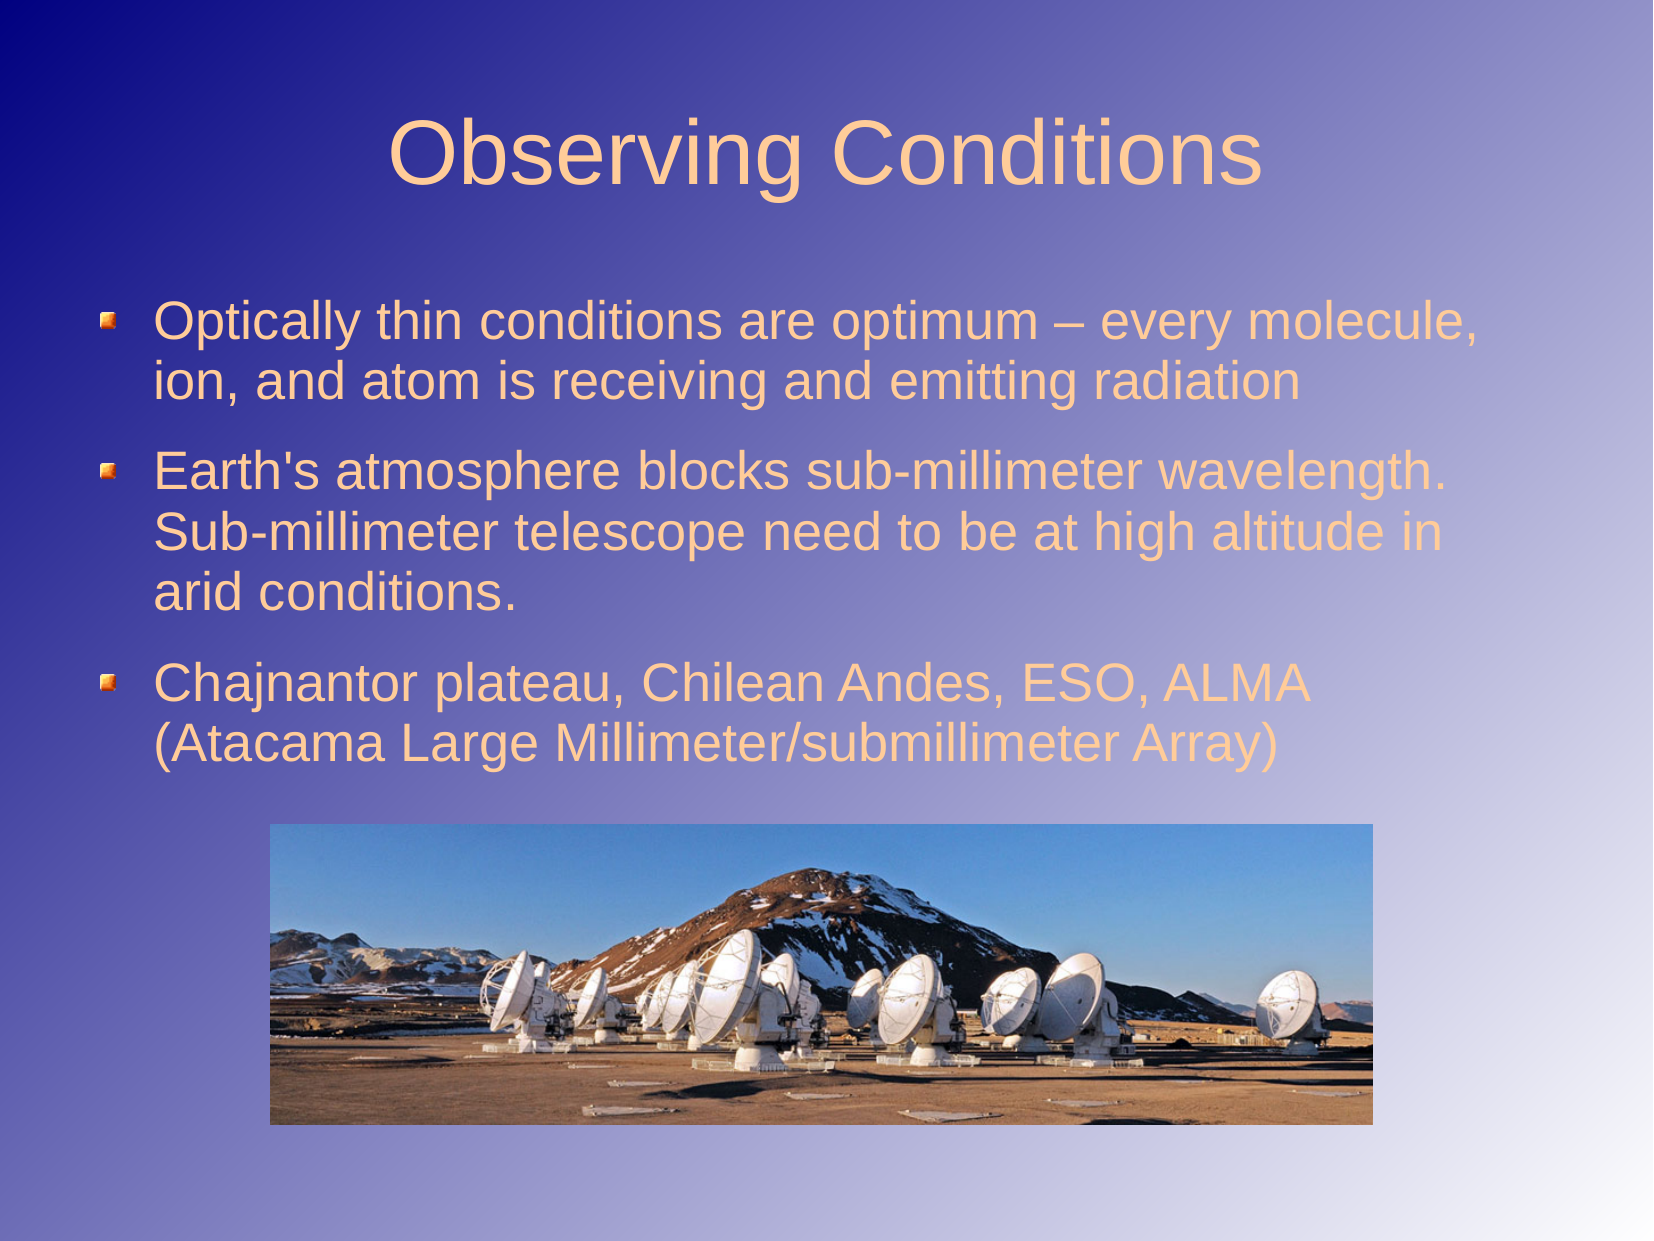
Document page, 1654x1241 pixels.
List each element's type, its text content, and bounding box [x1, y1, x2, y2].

picture [270, 824, 1373, 1126]
list Optically thin conditions are optimum – every molecule, ion, and atom is receiving and emitting radiation Earth's atmosphere blocks sub-millimeter wavelength. Sub-millimeter telescope need to be at high altitude in arid conditions. Chajnantor plateau, Chilean Andes, ESO, ALMA (Atacama Large Millimeter/submillimeter Array) [82, 290, 1538, 1010]
title Observing Conditions [82, 49, 1571, 257]
